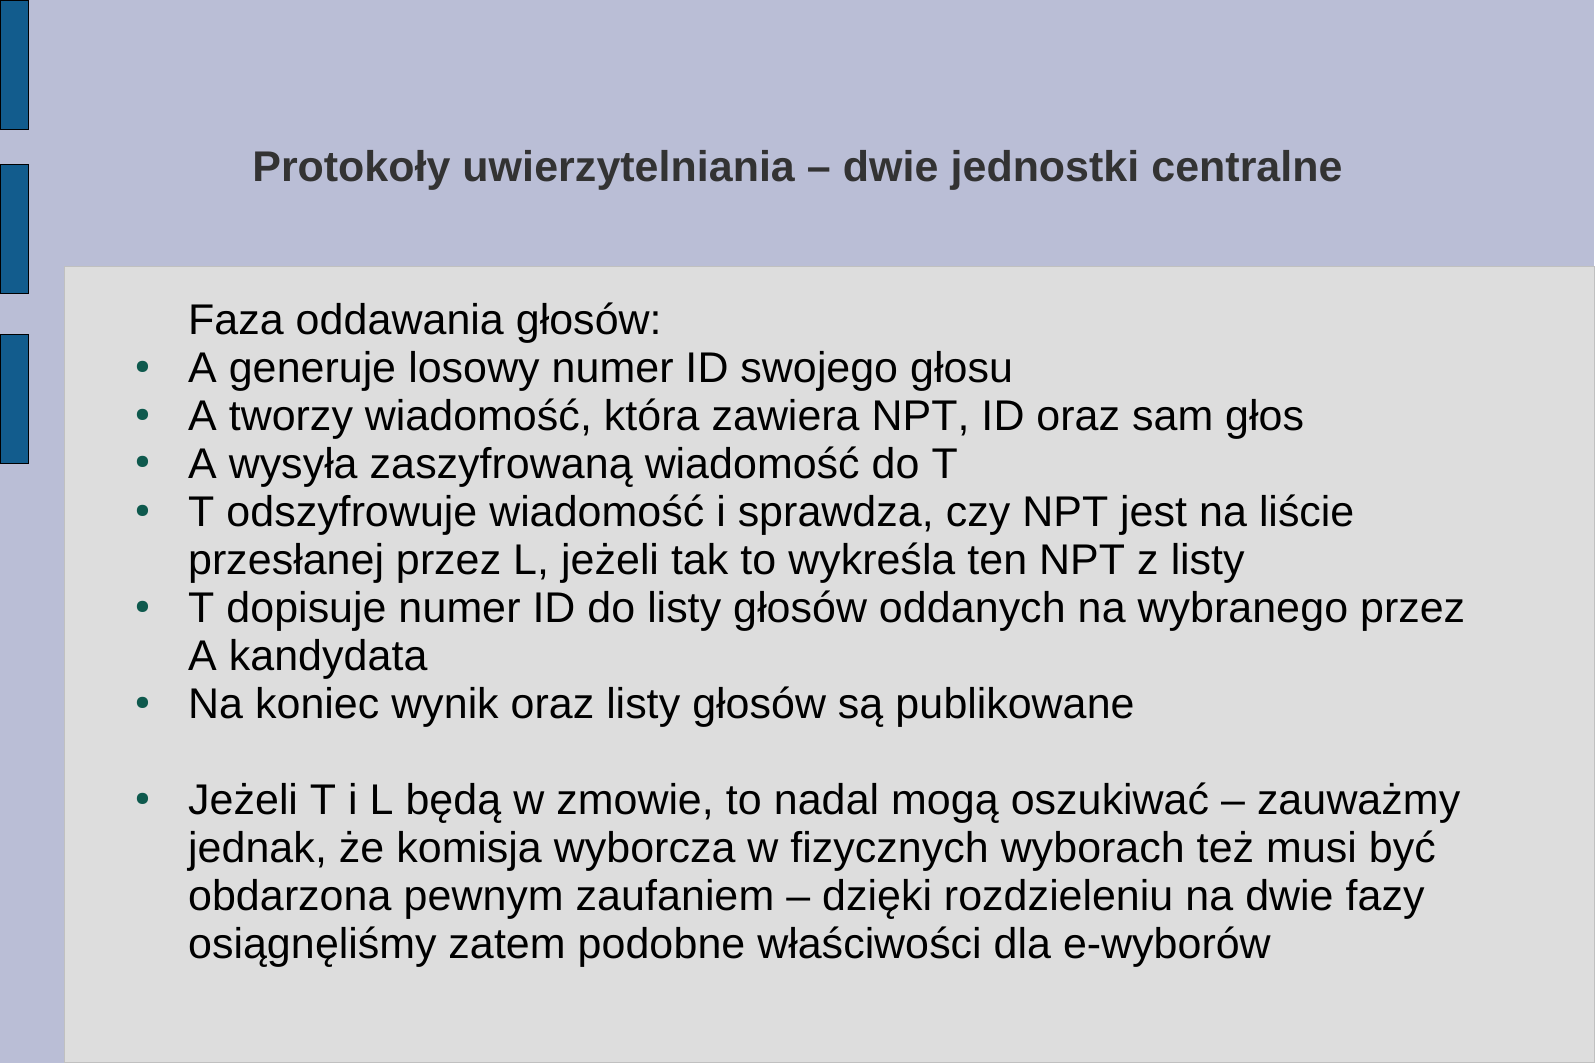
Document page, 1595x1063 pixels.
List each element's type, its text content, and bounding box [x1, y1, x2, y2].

title Protokoły uwierzytelniania – dwie jednostki centralne [117, 78, 1479, 256]
list Faza oddawania głosów: A generuje losowy numer ID swojego głosu A tworzy wiadomość, która zawiera NPT, ID oraz sam głos A wysyła zaszyfrowaną wiadomość do T T odszyfrowuje wiadomość i sprawdza, czy NPT jest na liście przesłanej przez L, jeżeli tak to wykreśla ten NPT z listy T dopisuje numer ID do listy głosów oddanych na wybranego przez A kandydata Na koniec wynik oraz listy głosów są publikowane Jeżeli T i L będą w zmowie, to nadal mogą oszukiwać – zauważmy jednak, że komisja wyborcza w fizycznych wyborach też musi być obdarzona pewnym zaufaniem – dzięki rozdzieleniu na dwie fazy osiągnęliśmy zatem podobne właściwości dla e-wyborów [117, 295, 1479, 968]
